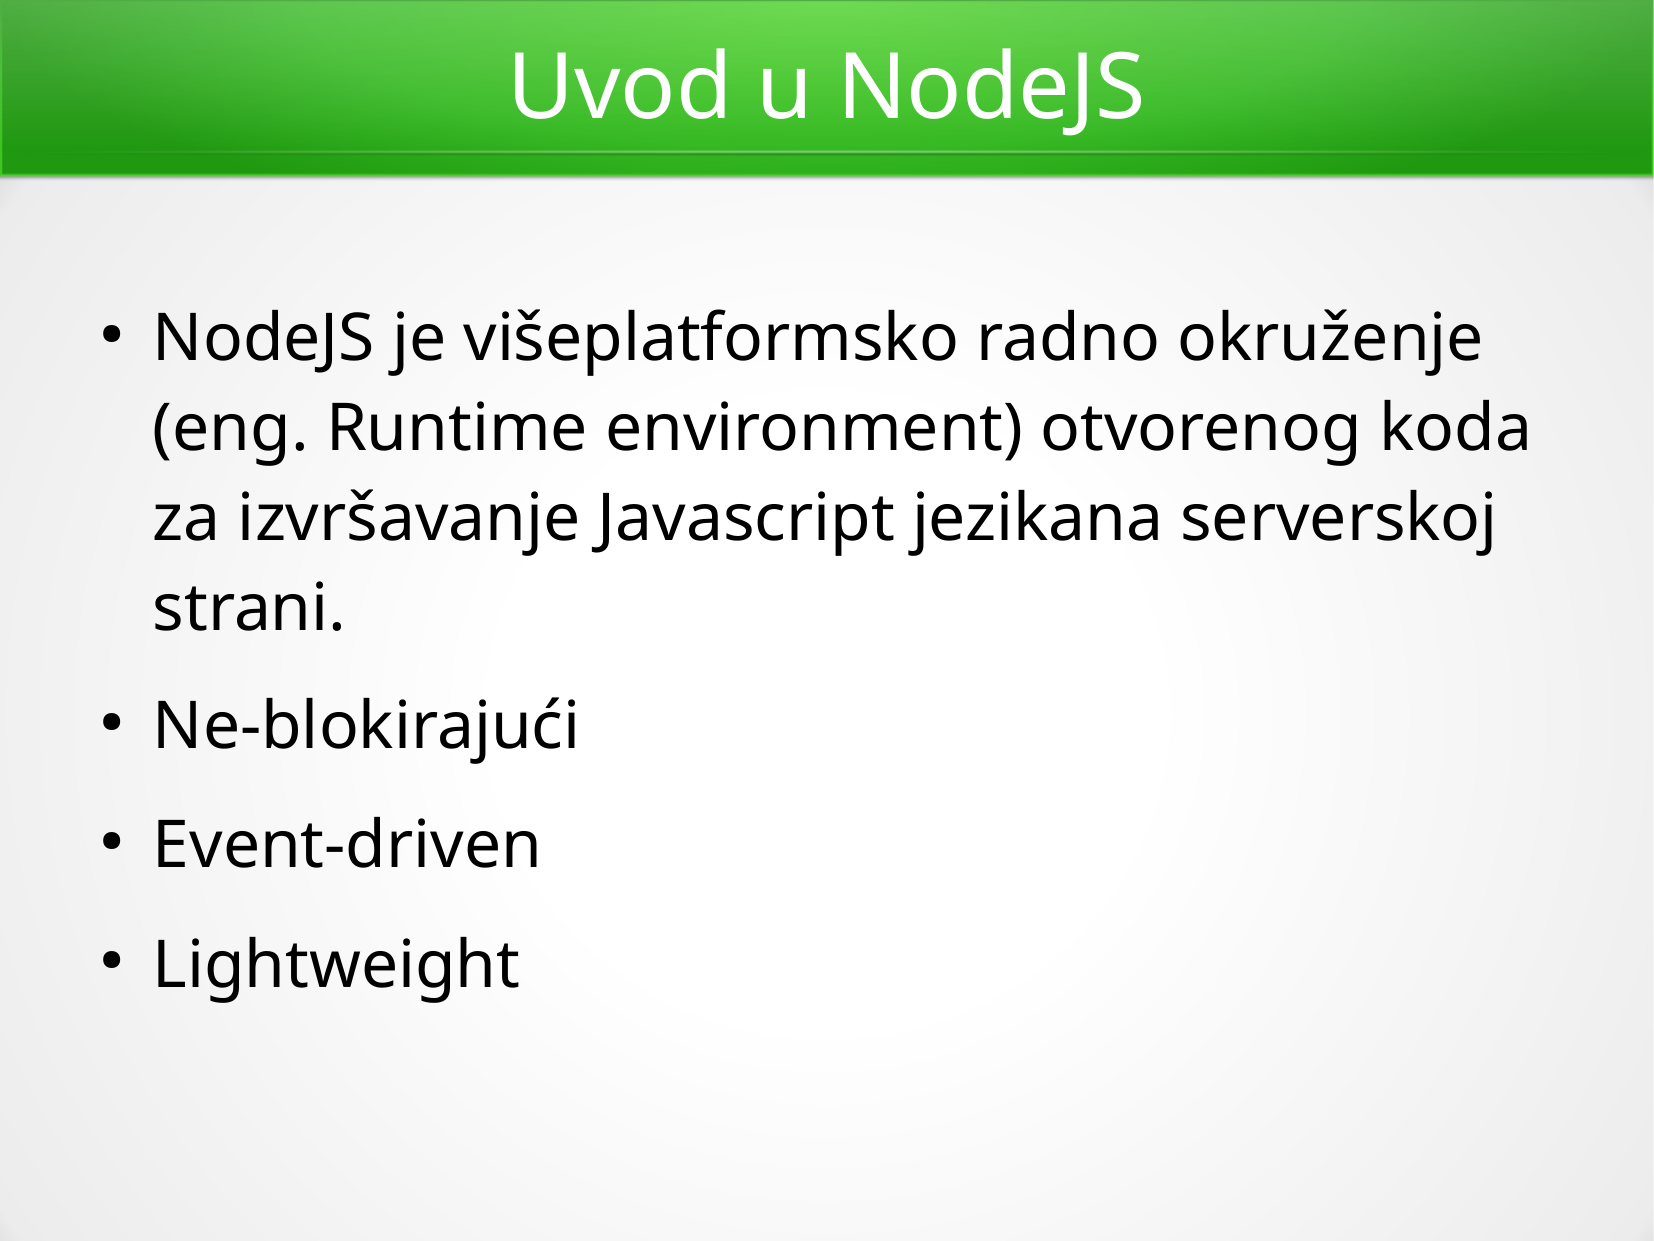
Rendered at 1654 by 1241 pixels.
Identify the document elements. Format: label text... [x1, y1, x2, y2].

title Uvod u NodeJS [82, 11, 1571, 154]
list NodeJS je višeplatformsko radno okruženje (eng. Runtime environment) otvorenog koda za izvršavanje Javascript jezikana serverskoj strani. Ne-blokirajući Event-driven Lightweight [82, 290, 1571, 1010]
picture [0, 0, 1654, 1241]
